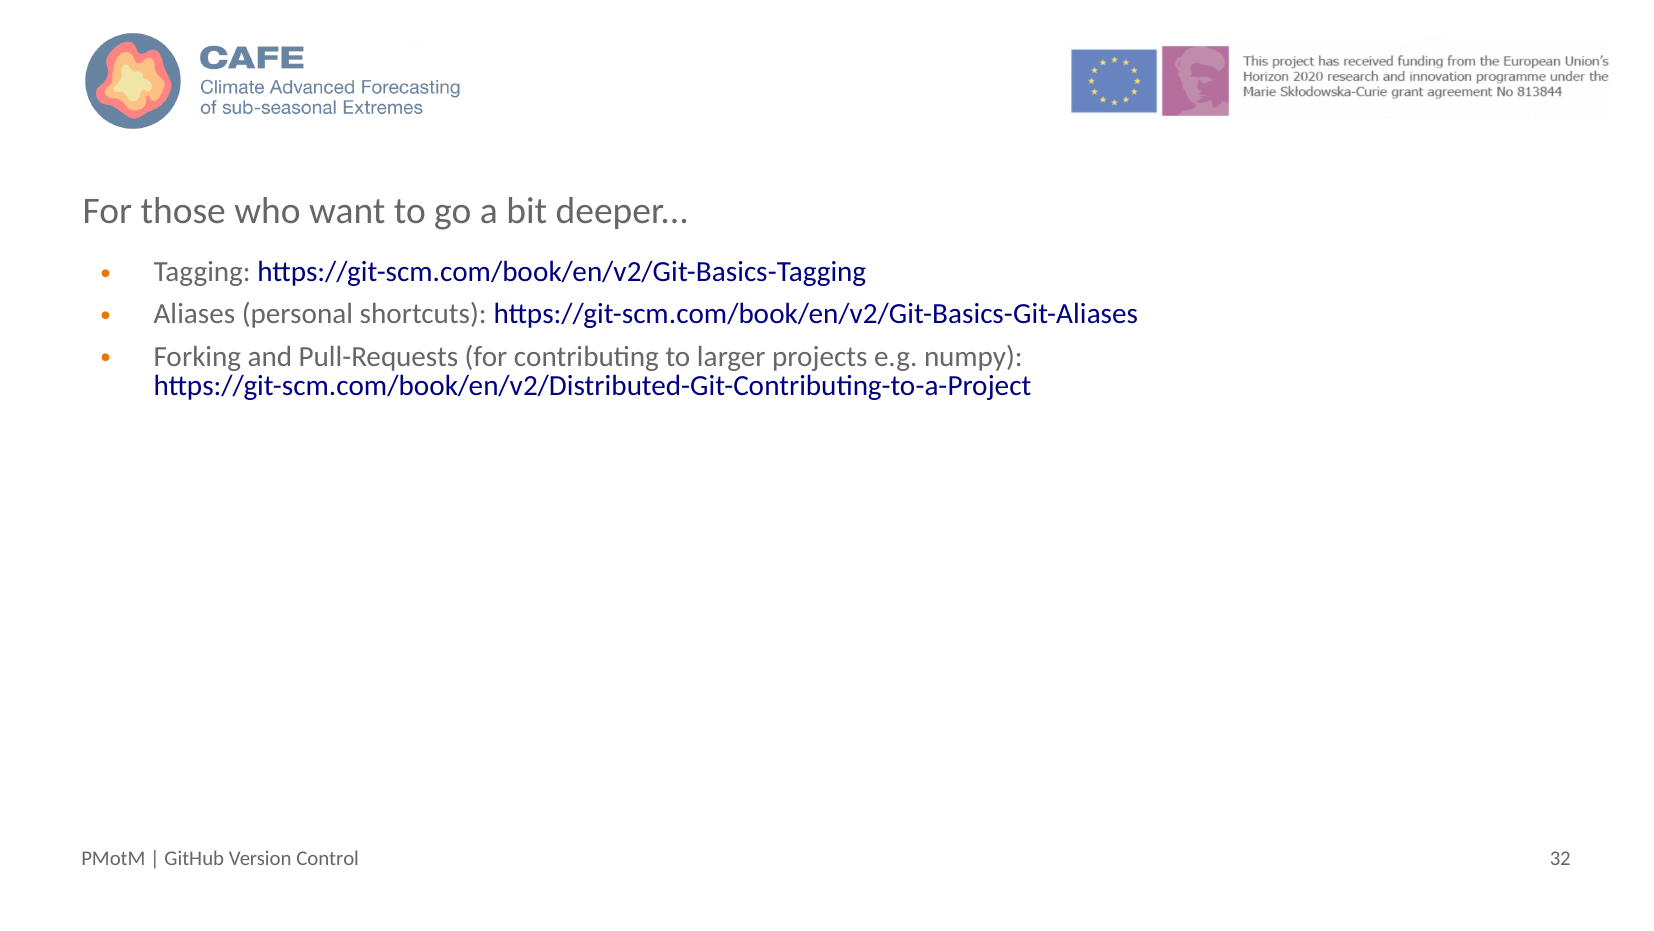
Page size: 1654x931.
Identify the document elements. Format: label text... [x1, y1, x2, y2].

title For those who want to go a bit deeper... [82, 183, 1571, 246]
list Tagging: https://git-scm.com/book/en/v2/Git-Basics-Tagging Aliases (personal shortcuts): https://git-scm.com/book/en/v2/Git-Basics-Git-Aliases Forking and Pull-Requests (for contributing to larger projects e.g. numpy): https://git-scm.com/book/en/v2/Distributed-Git-Contributing-to-a-Project [82, 259, 1441, 815]
